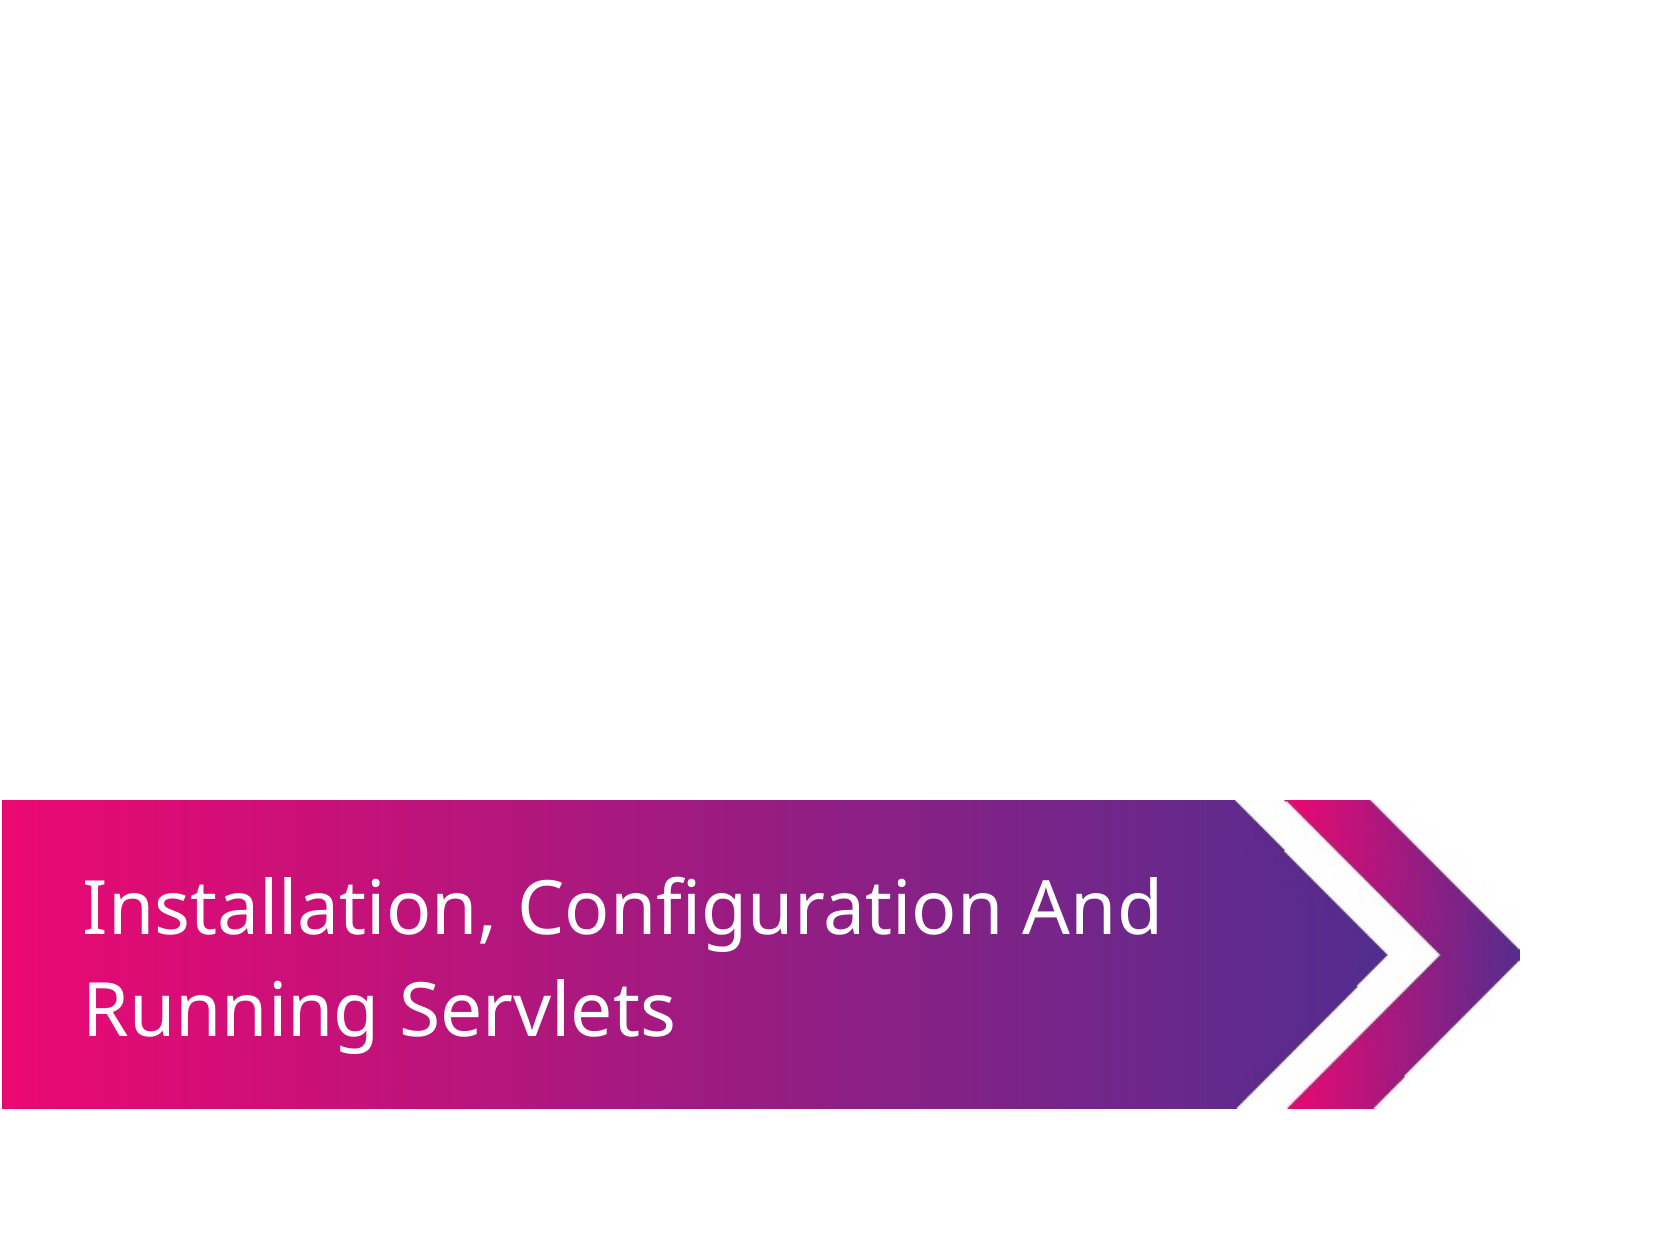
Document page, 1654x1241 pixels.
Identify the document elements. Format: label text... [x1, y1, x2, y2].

title Installation, Configuration And Running Servlets [82, 852, 1396, 1060]
picture [2, 800, 1520, 1109]
